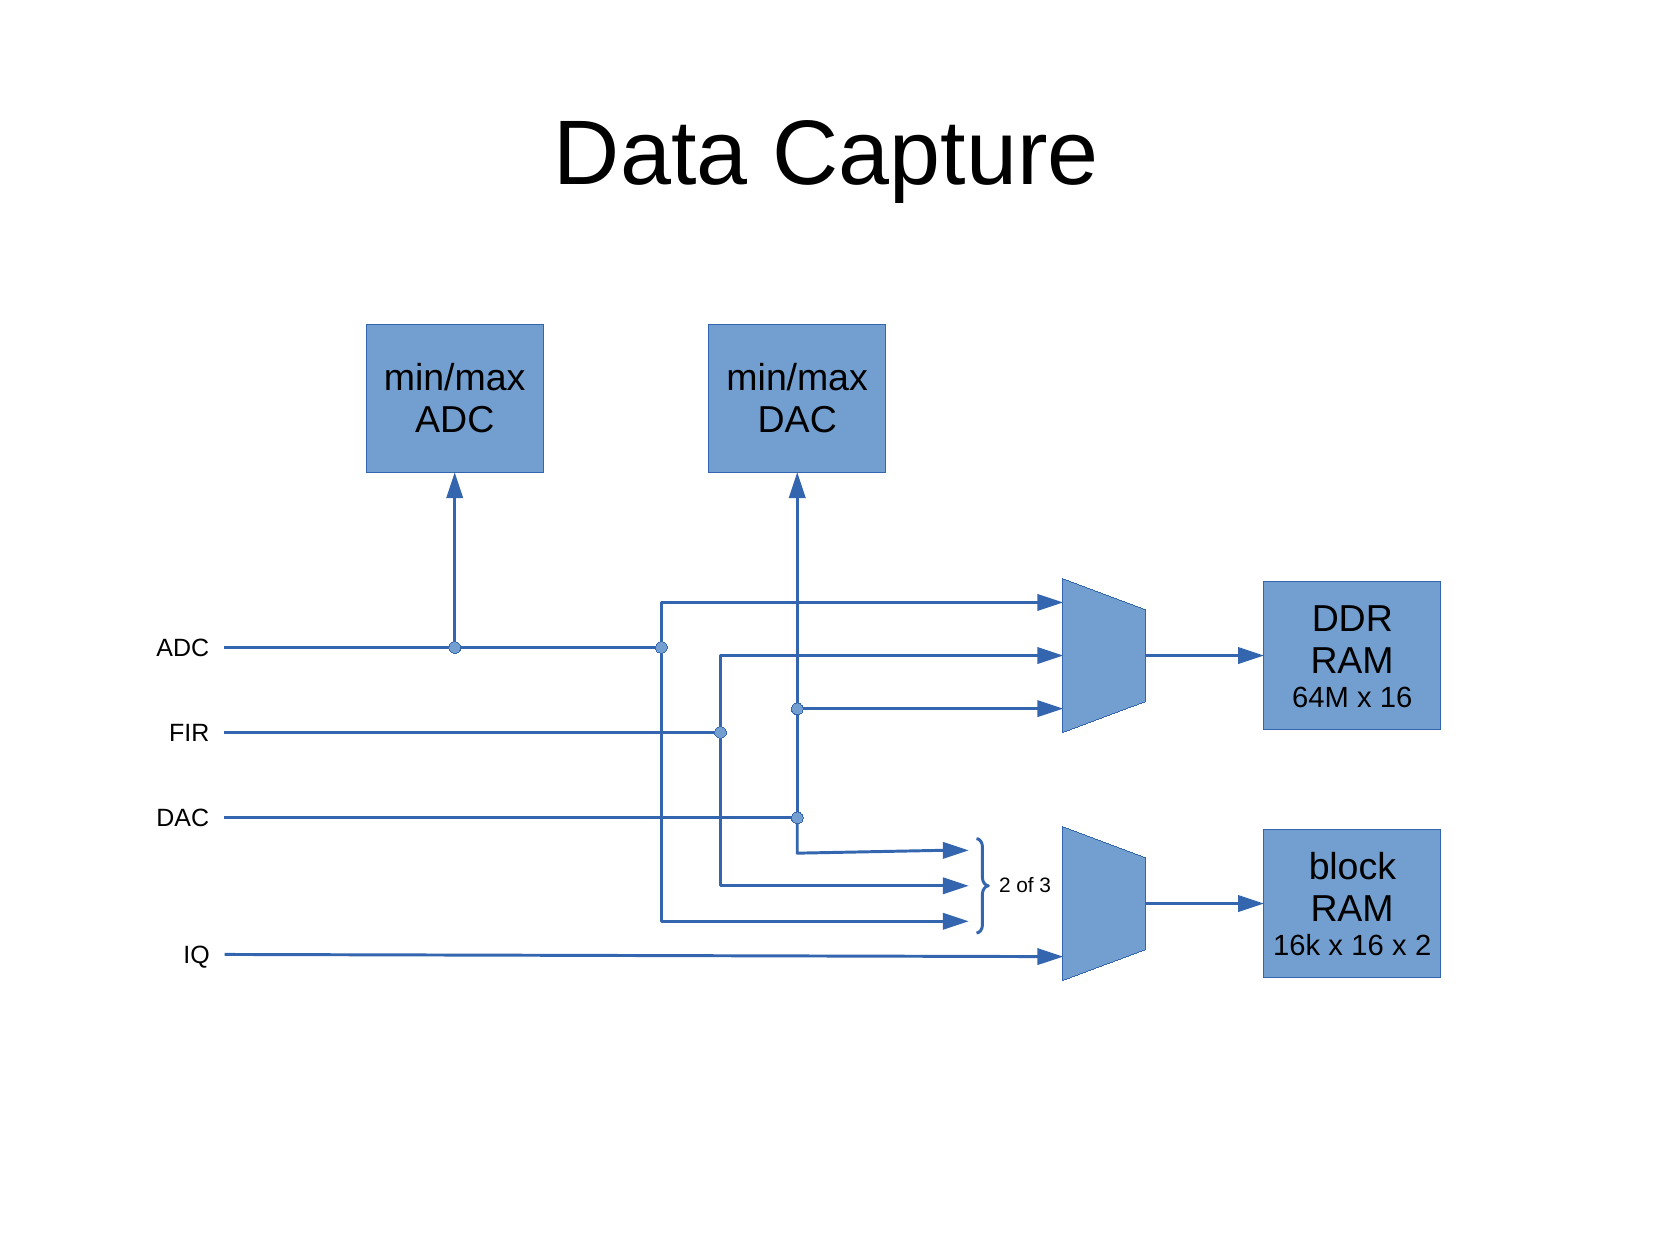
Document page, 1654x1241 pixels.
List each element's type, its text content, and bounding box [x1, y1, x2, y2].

title Data Capture [82, 49, 1571, 257]
text_box [791, 812, 804, 824]
text_box [791, 702, 804, 715]
text_box [655, 641, 668, 654]
text_box min/max ADC [366, 324, 544, 473]
text_box min/max DAC [708, 324, 886, 473]
text_box [1062, 578, 1146, 733]
text_box 2 of 3 [984, 865, 1067, 905]
text_box FIR [154, 711, 225, 754]
text_box [449, 641, 461, 654]
text_box IQ [168, 933, 225, 976]
text_box DDR RAM 64M x 16 [1263, 581, 1441, 730]
text_box block RAM 16k x 16 x 2 [1263, 829, 1441, 978]
text_box [1062, 826, 1146, 981]
text_box ADC [141, 625, 225, 669]
text_box DAC [141, 796, 225, 840]
text_box [714, 726, 727, 739]
